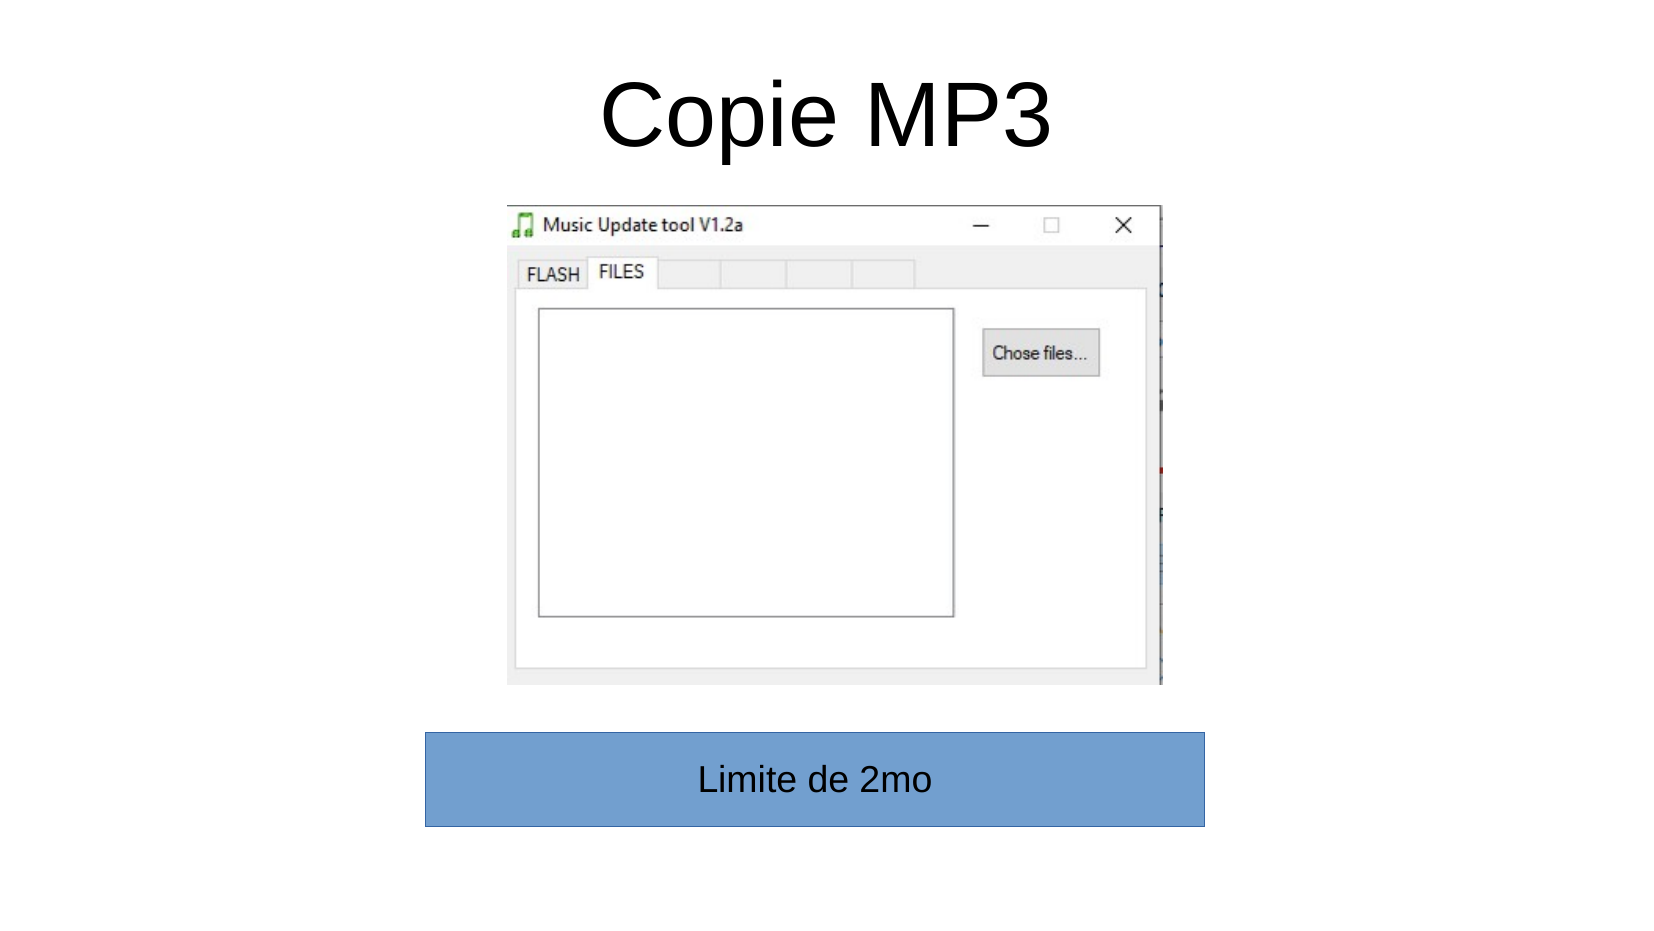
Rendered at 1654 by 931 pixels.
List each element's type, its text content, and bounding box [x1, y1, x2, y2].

picture [507, 205, 1163, 686]
title Copie MP3 [82, 37, 1571, 193]
text_box Limite de 2mo [425, 732, 1205, 827]
